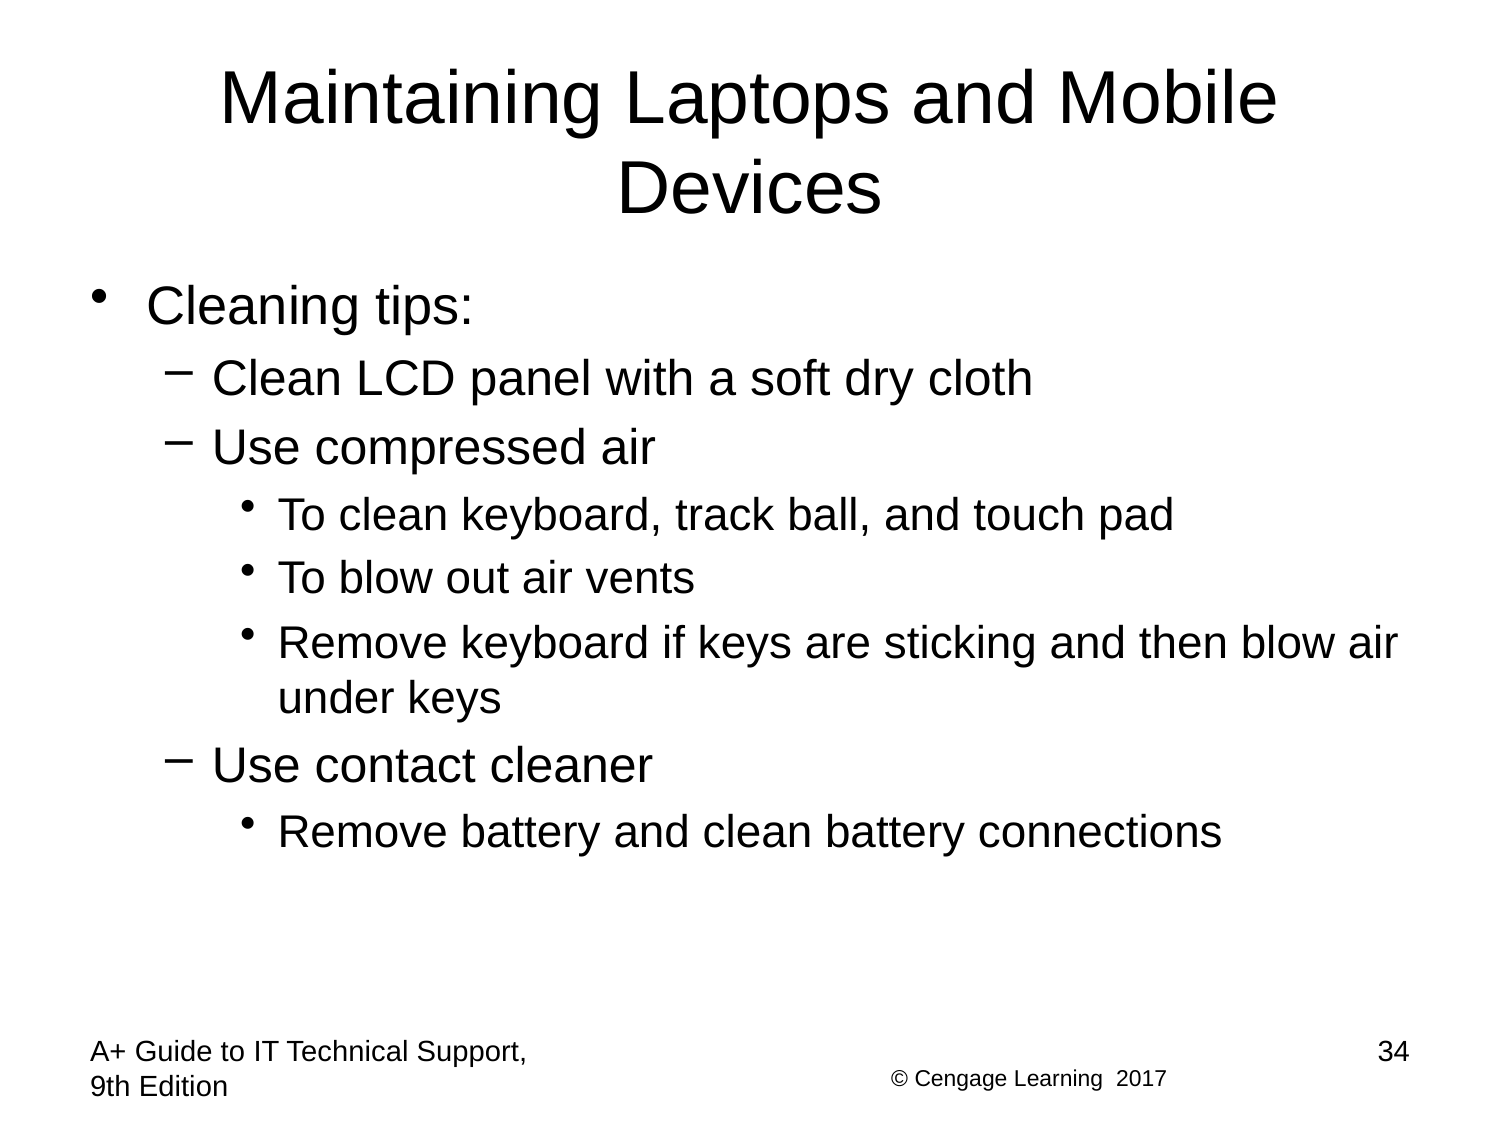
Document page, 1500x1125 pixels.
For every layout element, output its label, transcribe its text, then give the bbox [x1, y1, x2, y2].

title Maintaining Laptops and Mobile Devices [75, 45, 1425, 233]
list Cleaning tips: Clean LCD panel with a soft dry cloth Use compressed air To clean keyboard, track ball, and touch pad To blow out air vents Remove keyboard if keys are sticking and then blow air under keys Use contact cleaner Remove battery and clean battery connections [75, 262, 1425, 1005]
footer A+ Guide to IT Technical Support, 9th Edition [75, 1024, 588, 1103]
slide_number <number> [1312, 1024, 1425, 1103]
